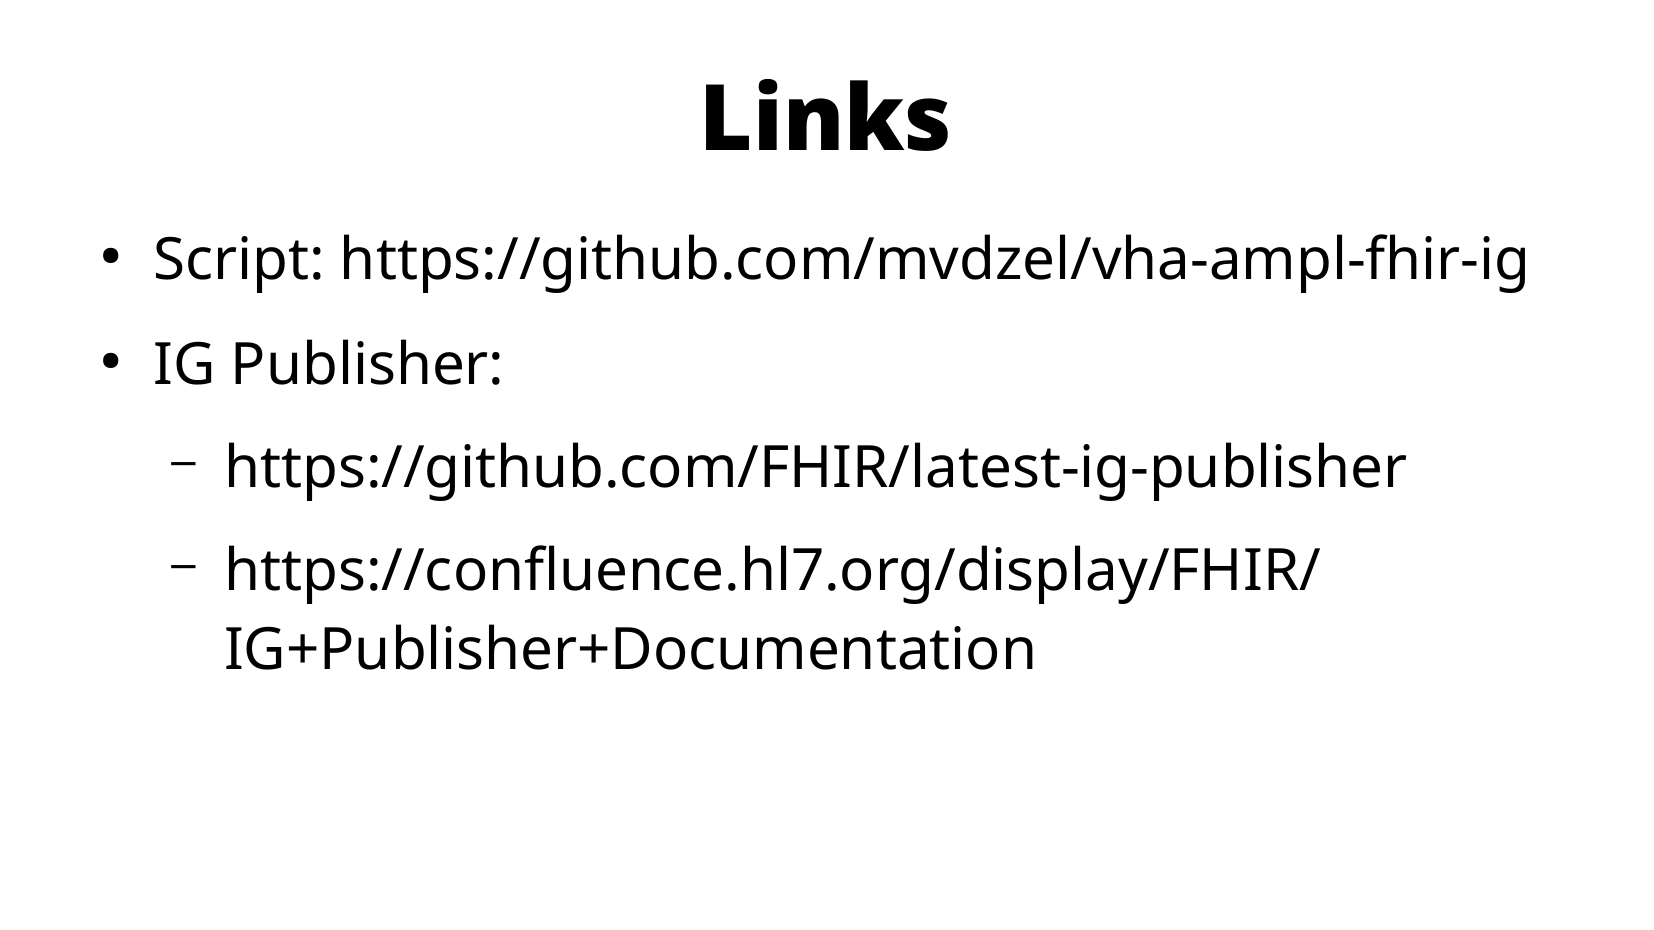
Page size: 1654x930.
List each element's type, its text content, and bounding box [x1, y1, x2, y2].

title Links [82, 37, 1571, 193]
list Script: https://github.com/mvdzel/vha-ampl-fhir-ig IG Publisher: https://github.com/FHIR/latest-ig-publisher https://confluence.hl7.org/display/FHIR/IG+Publisher+Documentation [82, 217, 1571, 757]
